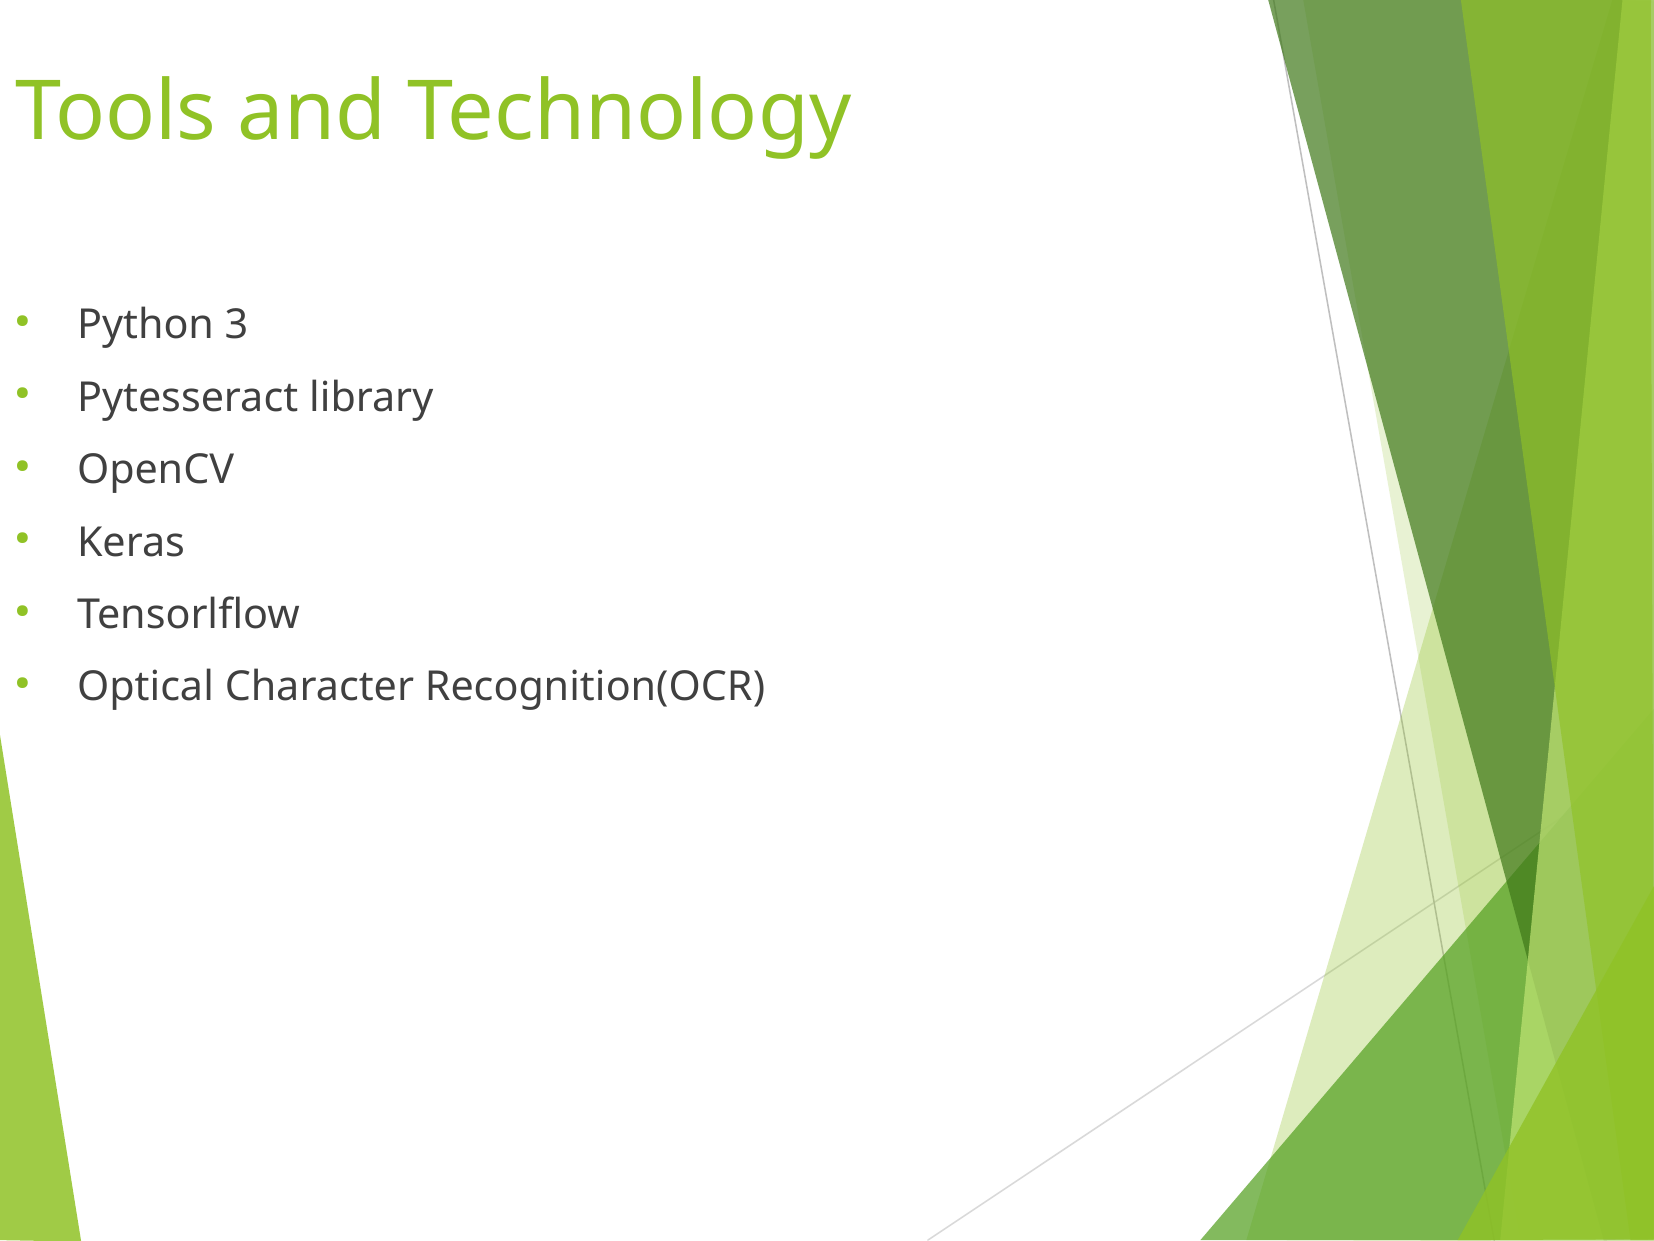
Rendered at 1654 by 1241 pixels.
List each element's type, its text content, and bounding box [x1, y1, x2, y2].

list Python 3 Pytesseract library OpenCV Keras Tensorlflow Optical Character Recognition(OCR) [0, 290, 1489, 1109]
title Tools and Technology [0, 49, 1489, 257]
